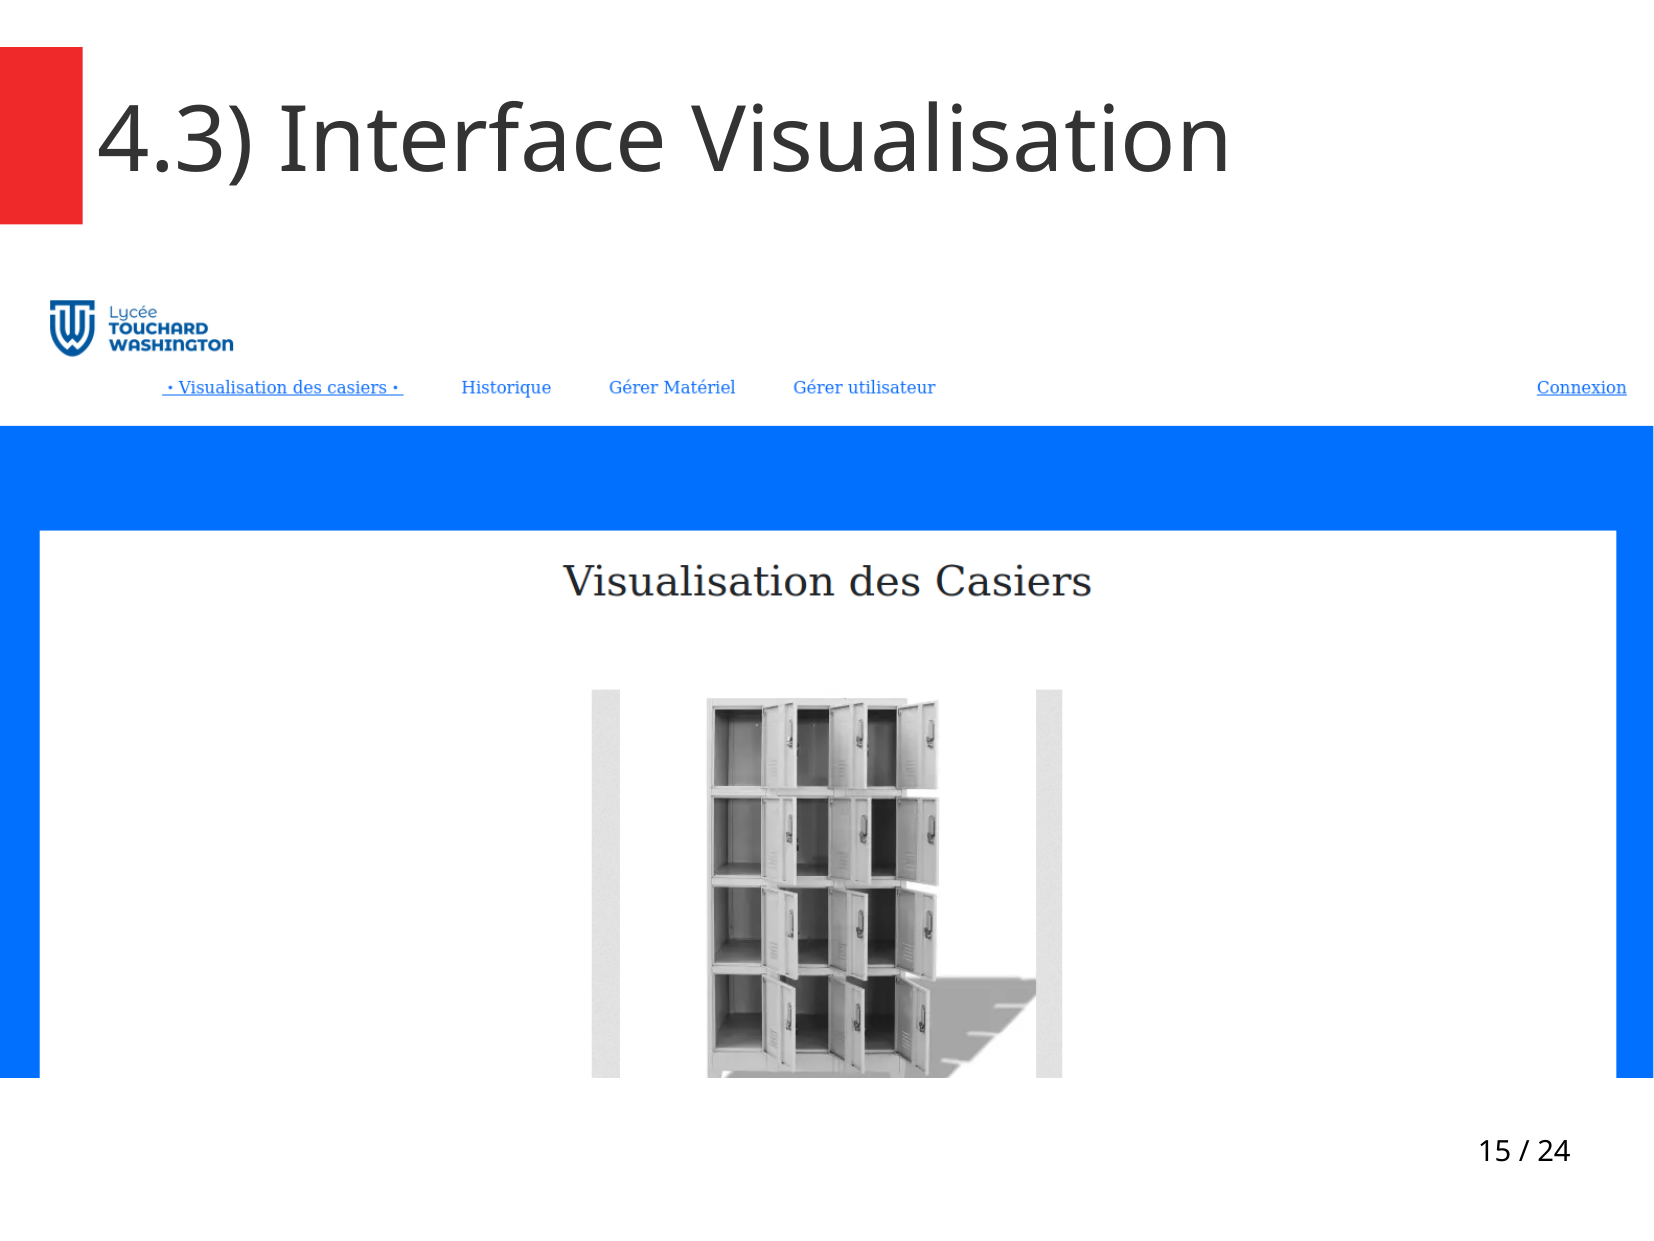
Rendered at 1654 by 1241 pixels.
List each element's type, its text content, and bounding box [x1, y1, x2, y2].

title 4.3) Interface Visualisation [97, 47, 1654, 225]
picture [0, 271, 1654, 1078]
